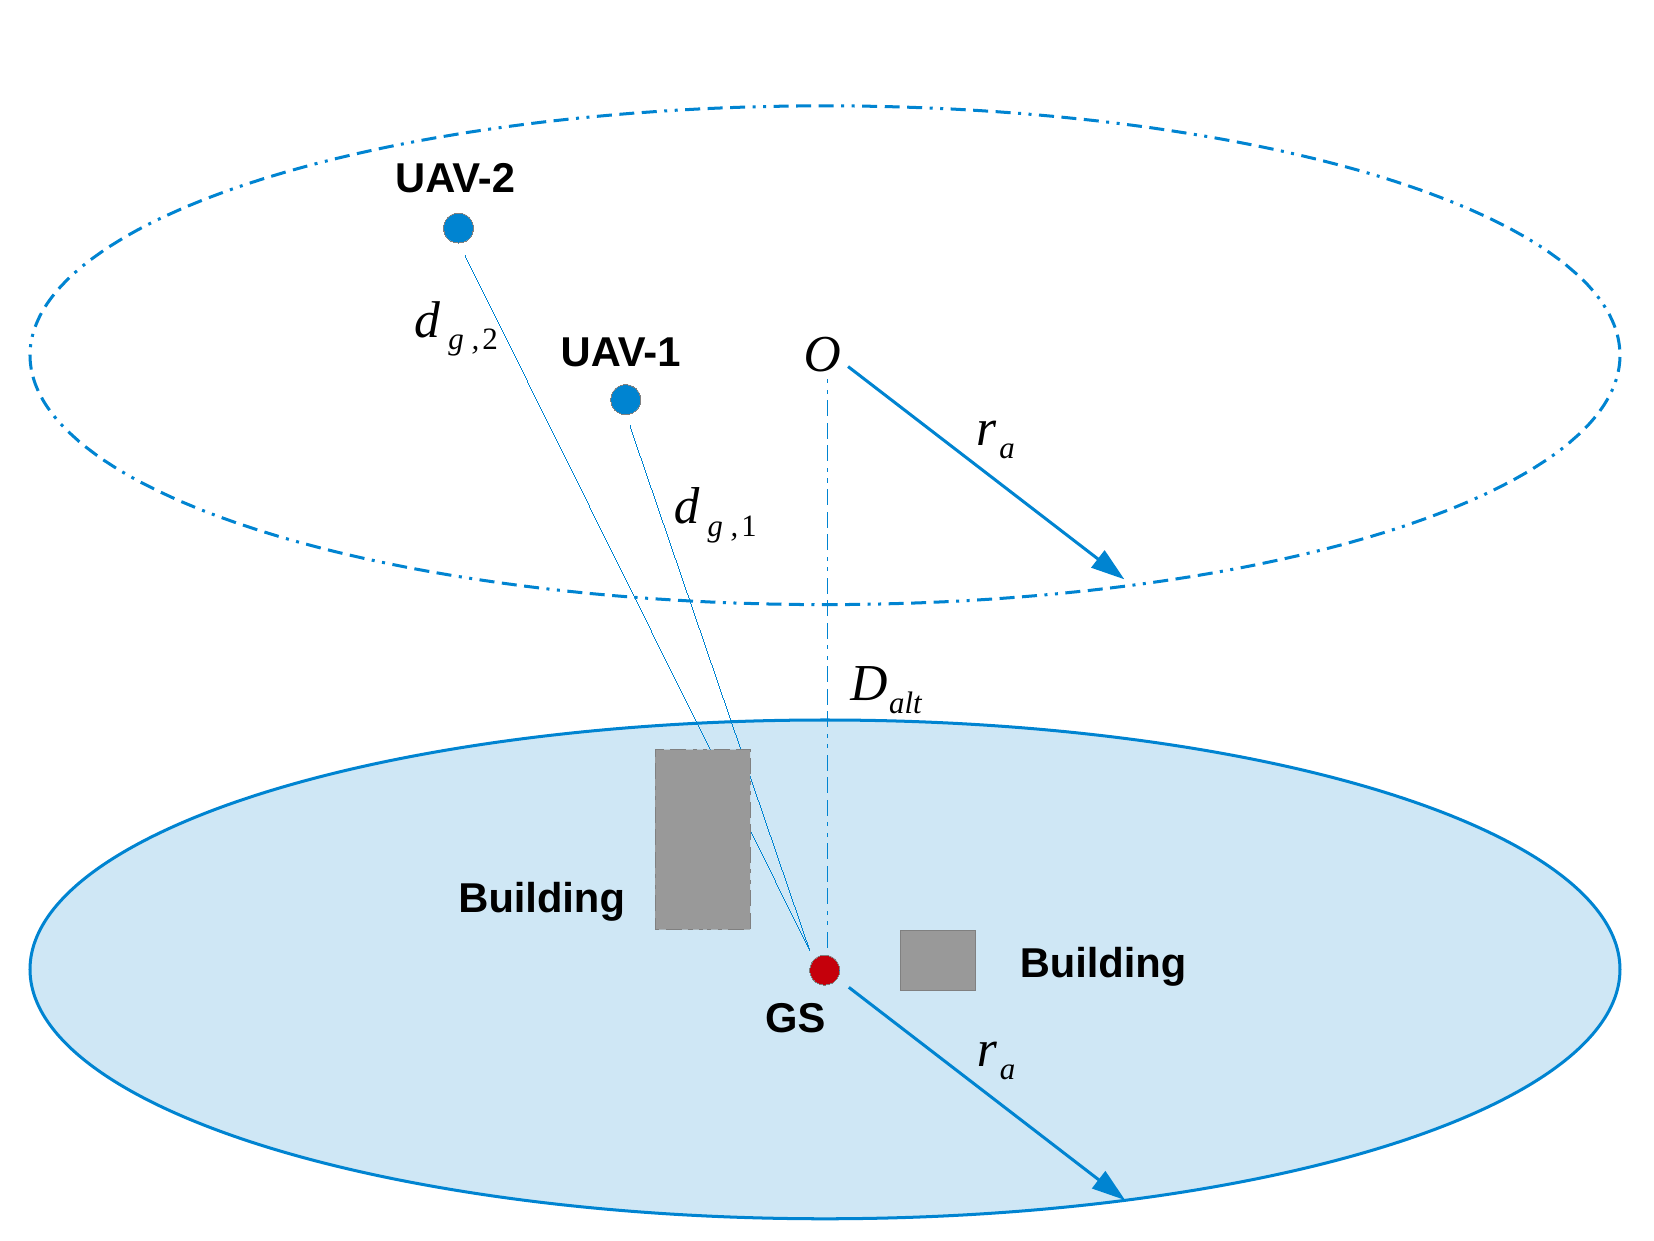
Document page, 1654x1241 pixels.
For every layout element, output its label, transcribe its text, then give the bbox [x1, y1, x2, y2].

text_box [443, 213, 474, 244]
chart [969, 1020, 1024, 1086]
chart [797, 324, 849, 383]
chart [666, 477, 763, 544]
text_box Building [1005, 932, 1202, 995]
text_box [610, 384, 641, 415]
text_box UAV-1 [545, 320, 696, 384]
text_box [30, 720, 1621, 1219]
chart [839, 654, 930, 721]
chart [968, 399, 1023, 466]
text_box GS [750, 987, 841, 1050]
text_box Building [443, 867, 641, 930]
chart [406, 290, 505, 357]
text_box UAV-2 [380, 147, 531, 210]
